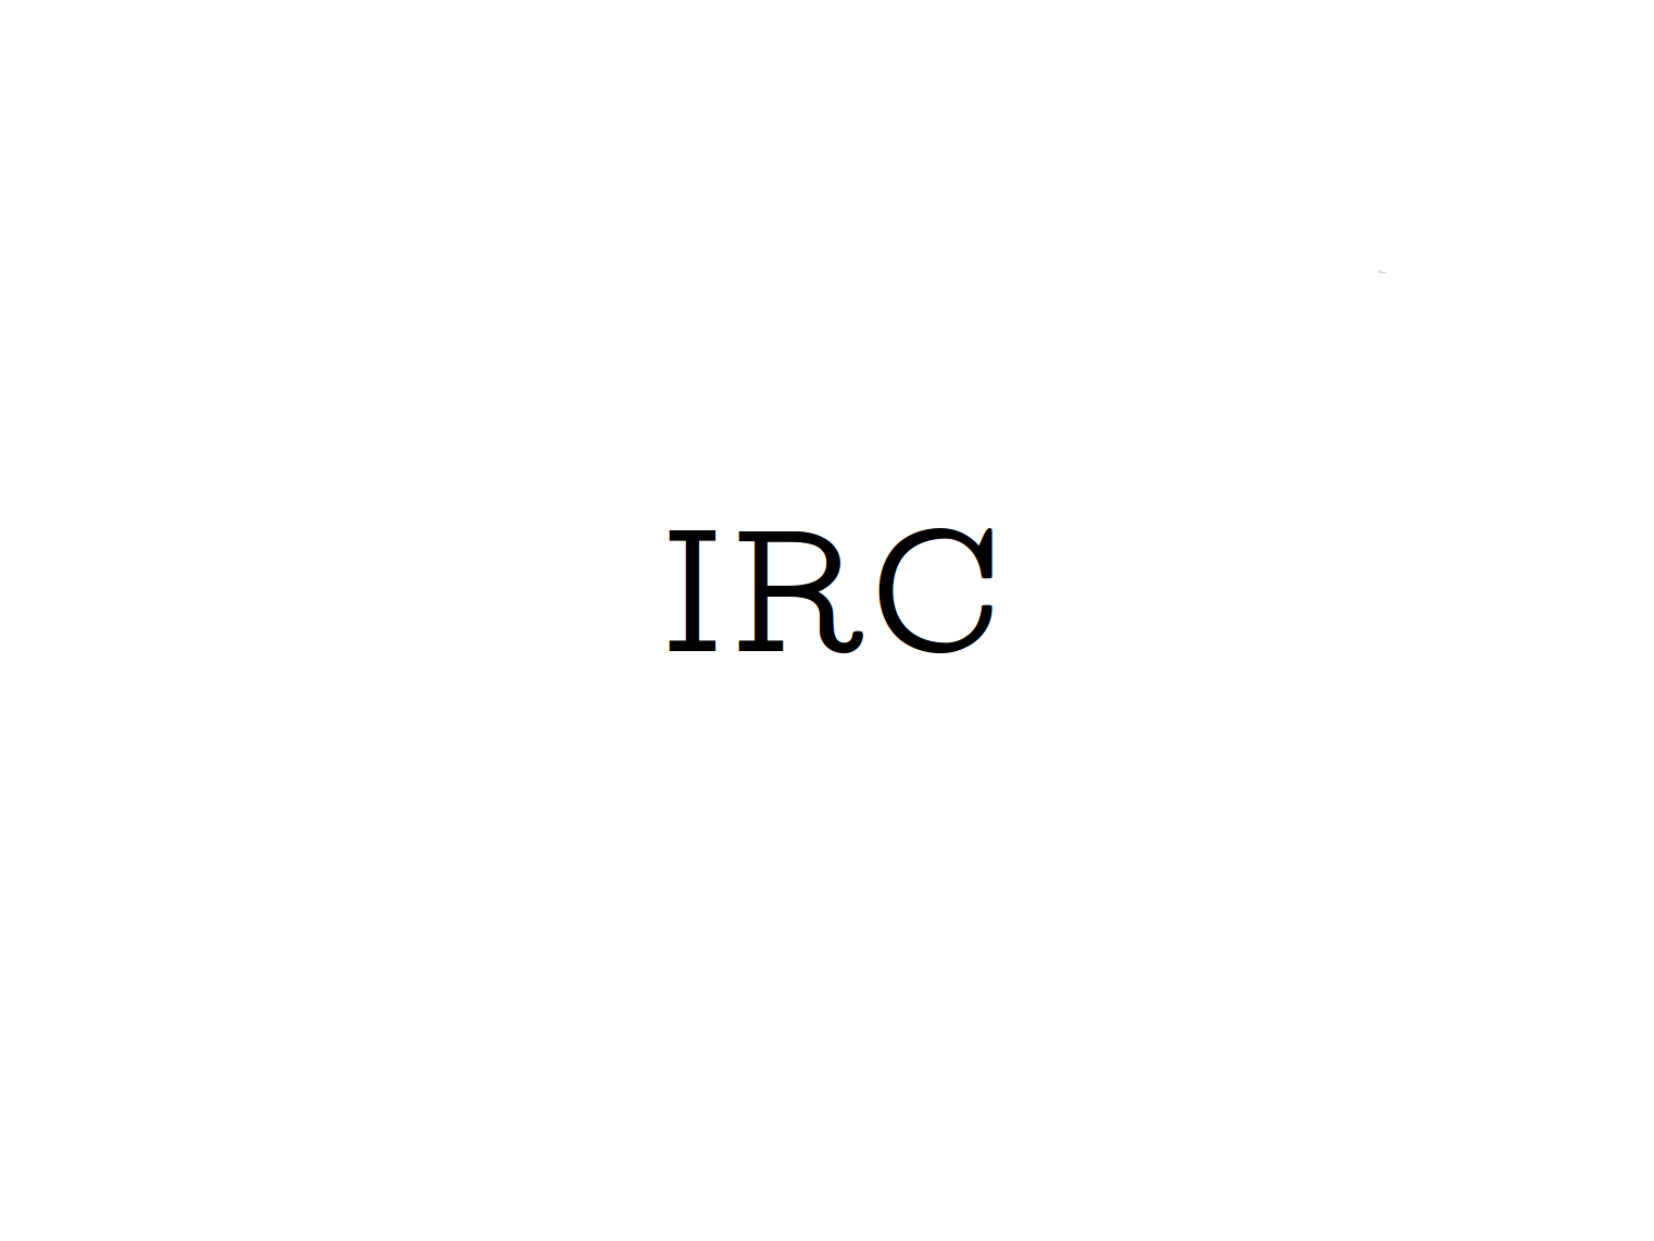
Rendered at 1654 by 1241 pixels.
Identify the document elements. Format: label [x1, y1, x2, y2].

picture [8, 94, 1654, 1156]
